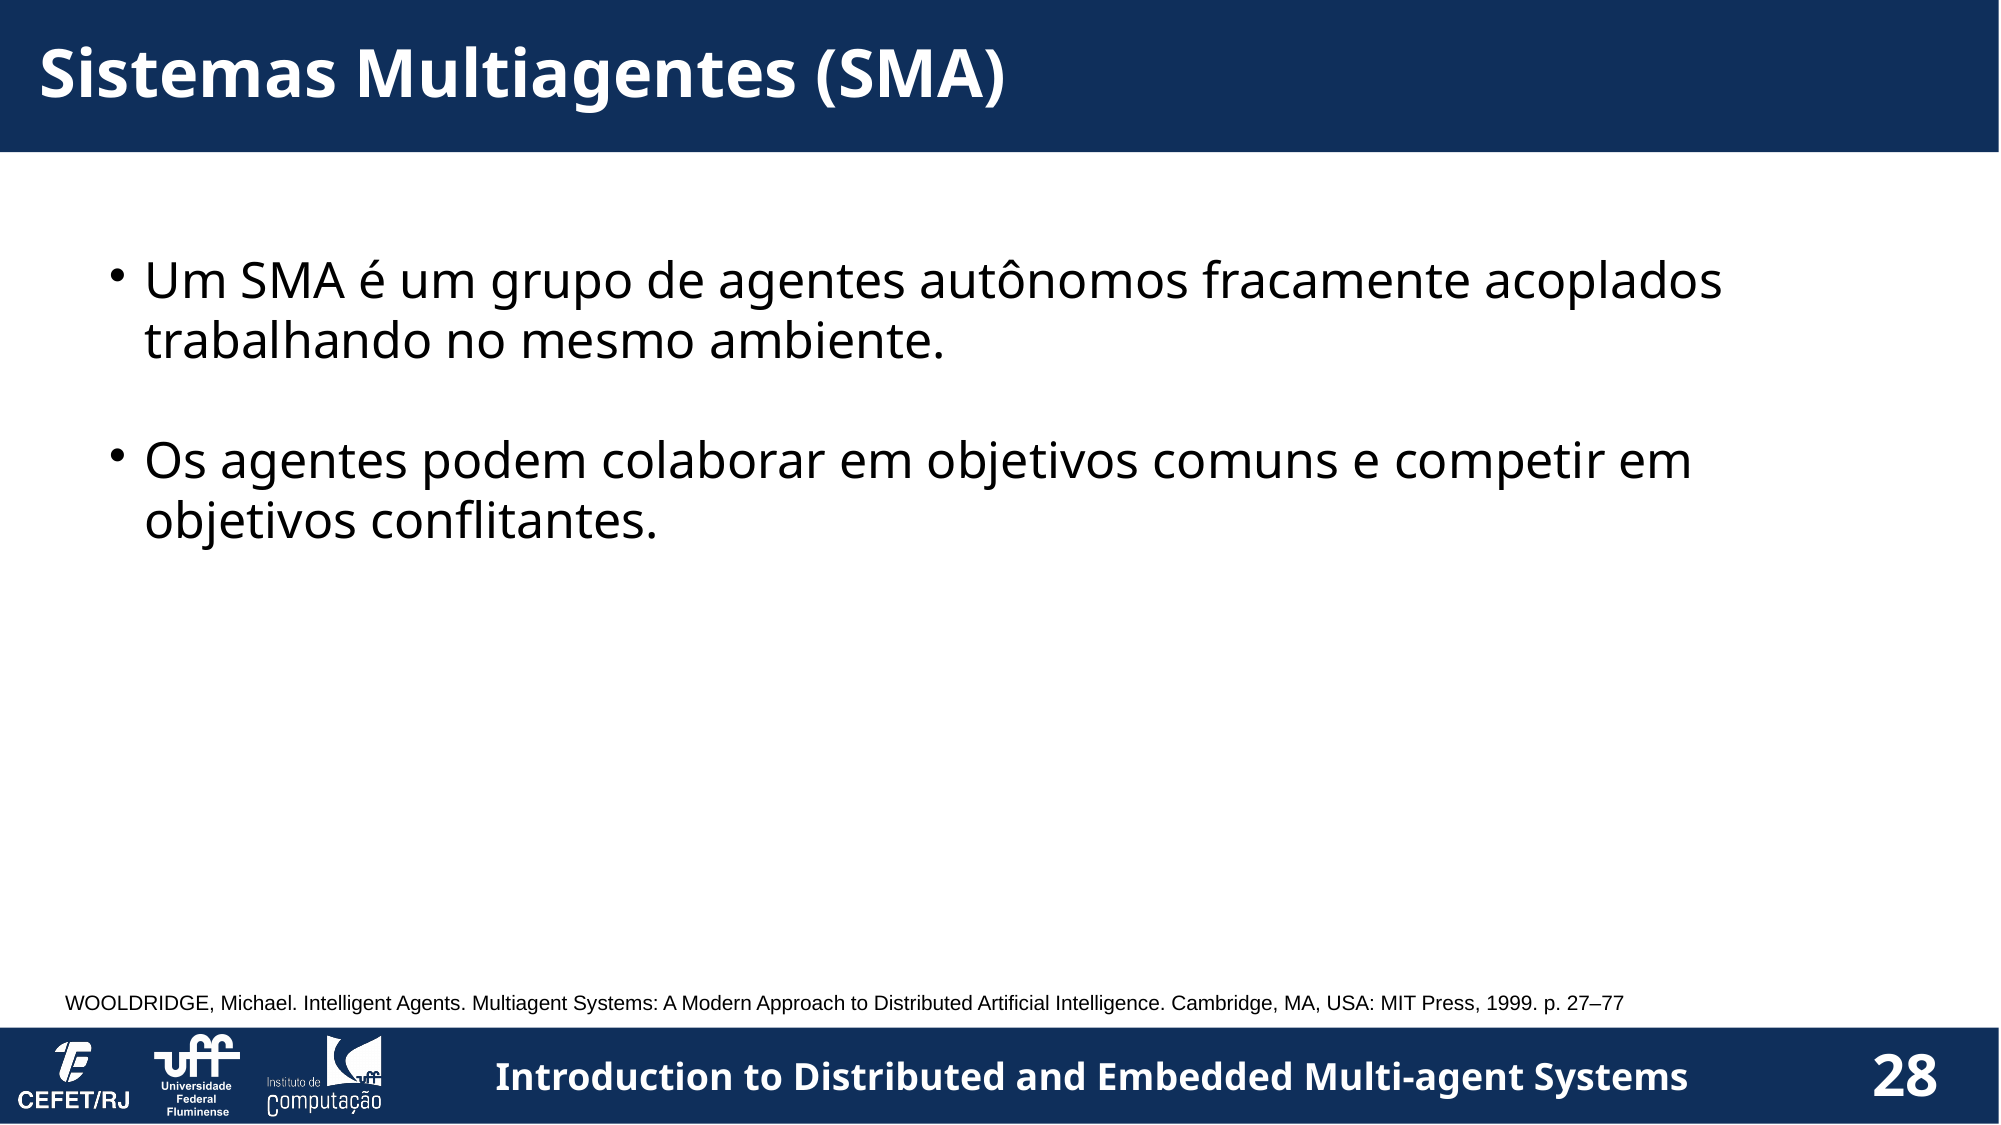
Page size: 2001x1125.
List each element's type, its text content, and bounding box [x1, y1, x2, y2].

picture [18, 1021, 129, 1125]
text_box Sistemas Multiagentes (SMA) [25, 23, 1999, 119]
text_box Um SMA é um grupo de agentes autônomos fracamente acoplados trabalhando no mesmo ambiente. Os agentes podem colaborar em objetivos comuns e competir em objetivos conflitantes. [94, 181, 1819, 557]
text_box WOOLDRIDGE, Michael. Intelligent Agents. Multiagent Systems: A Modern Approach to Distributed Artificial Intelligence. Cambridge, MA, USA: MIT Press, 1999. p. 27–77 [50, 982, 1969, 1023]
picture [265, 1033, 383, 1117]
picture [153, 1033, 241, 1121]
